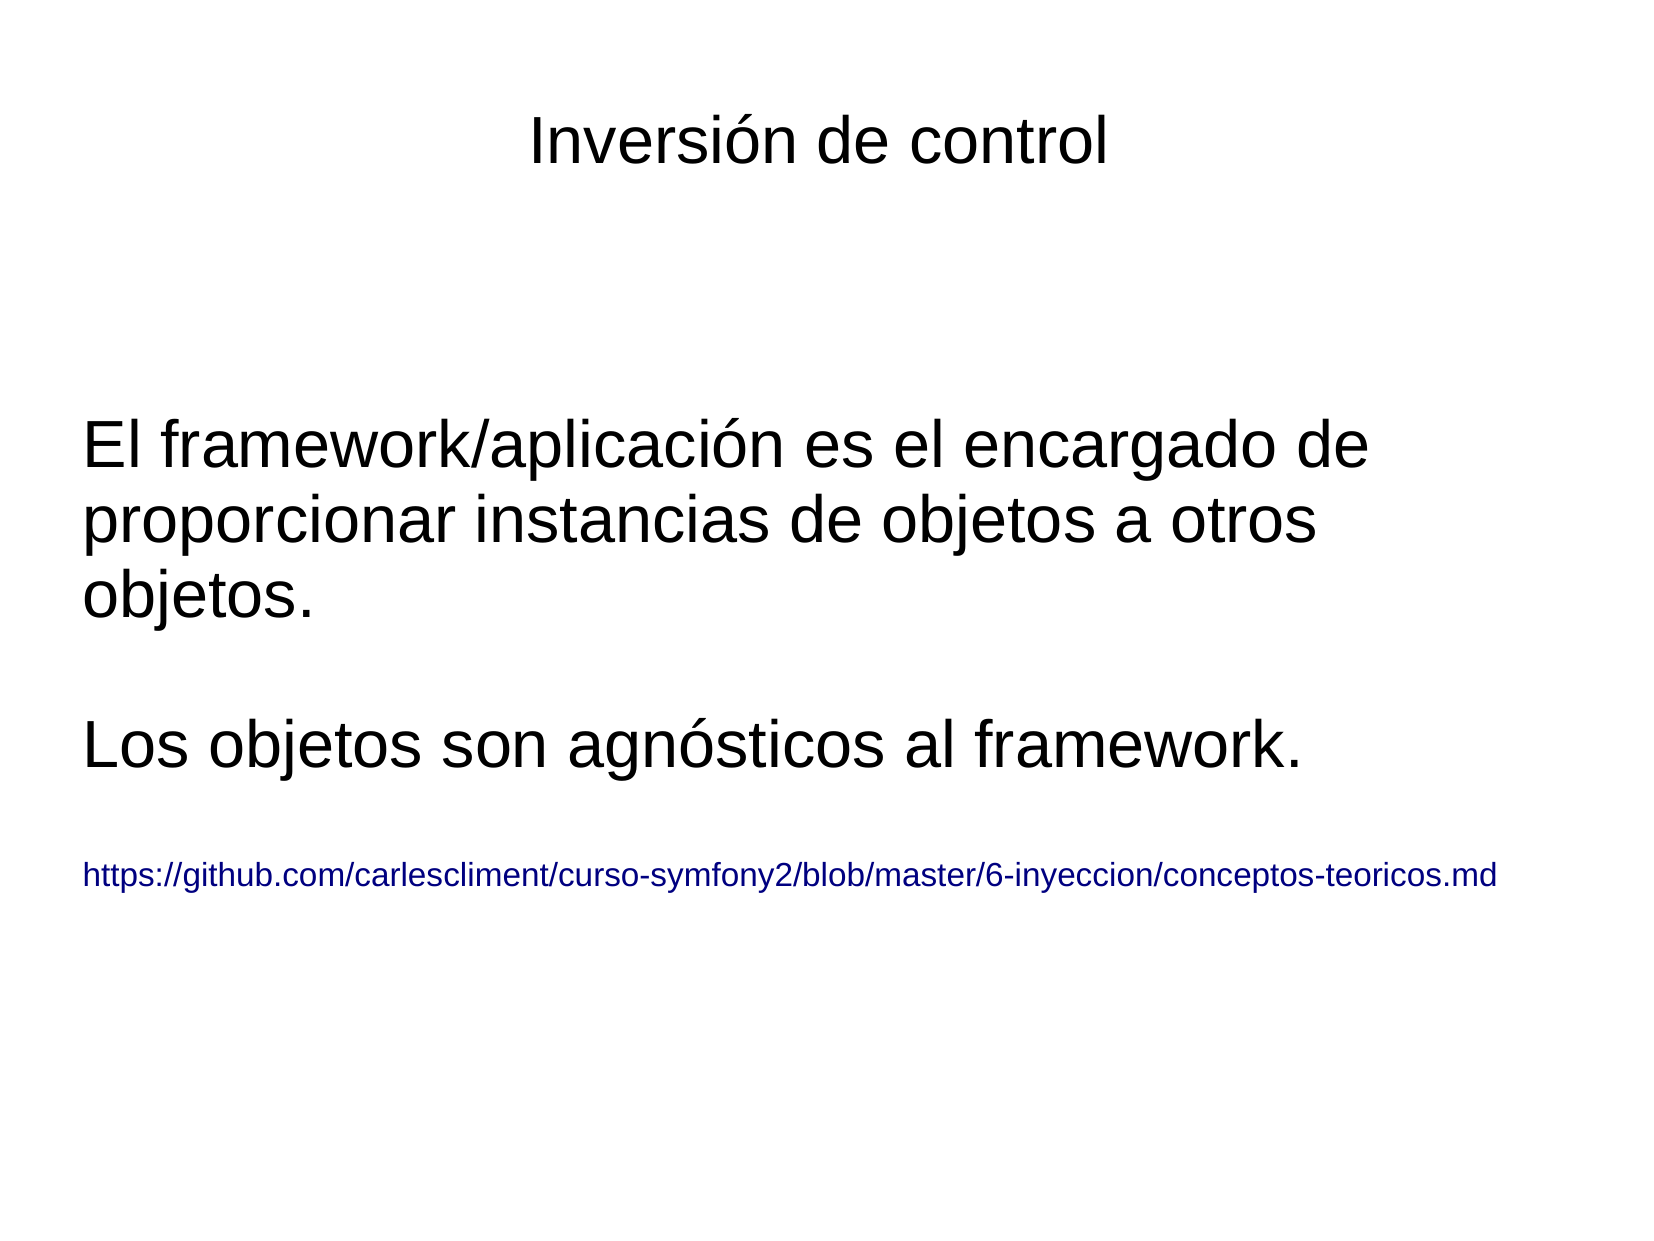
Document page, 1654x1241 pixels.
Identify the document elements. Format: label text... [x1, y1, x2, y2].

subtitle Inversión de control [75, 40, 1564, 241]
text_box El framework/aplicación es el encargado de proporcionar instancias de objetos a otros objetos. Los objetos son agnósticos al framework. https://github.com/carlescliment/curso-symfony2/blob/master/6-inyeccion/conceptos-teoricos.md [82, 370, 1571, 1005]
